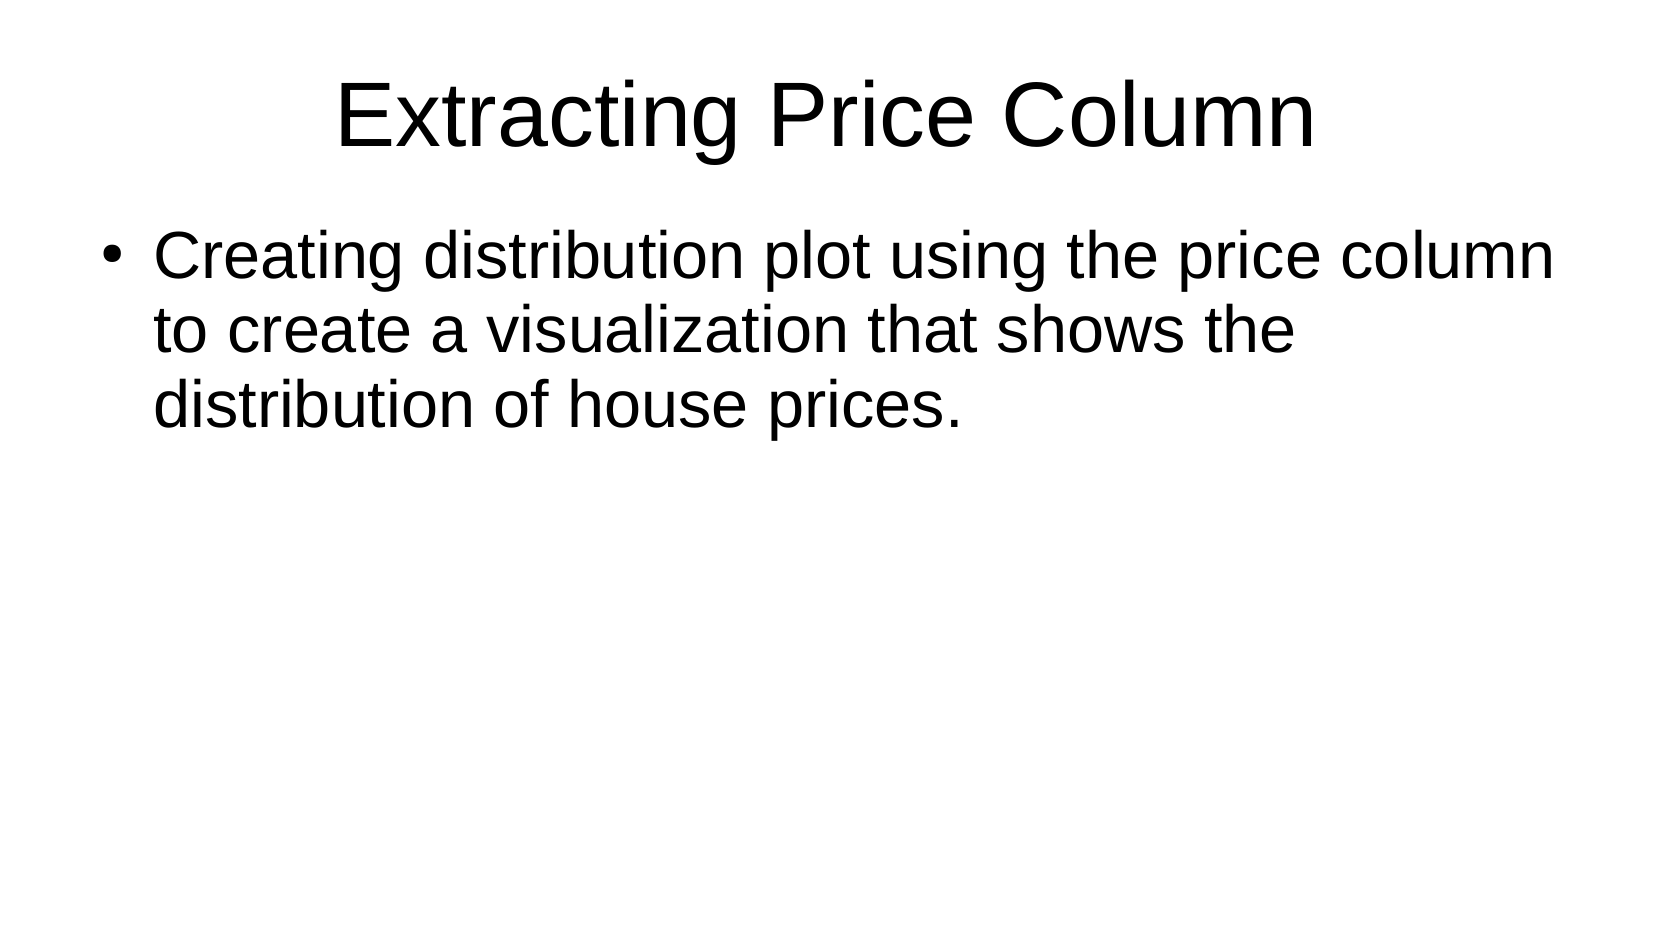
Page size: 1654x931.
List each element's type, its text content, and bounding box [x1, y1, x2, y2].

title Extracting Price Column [82, 37, 1571, 193]
list Creating distribution plot using the price column to create a visualization that shows the distribution of house prices. [82, 217, 1571, 758]
